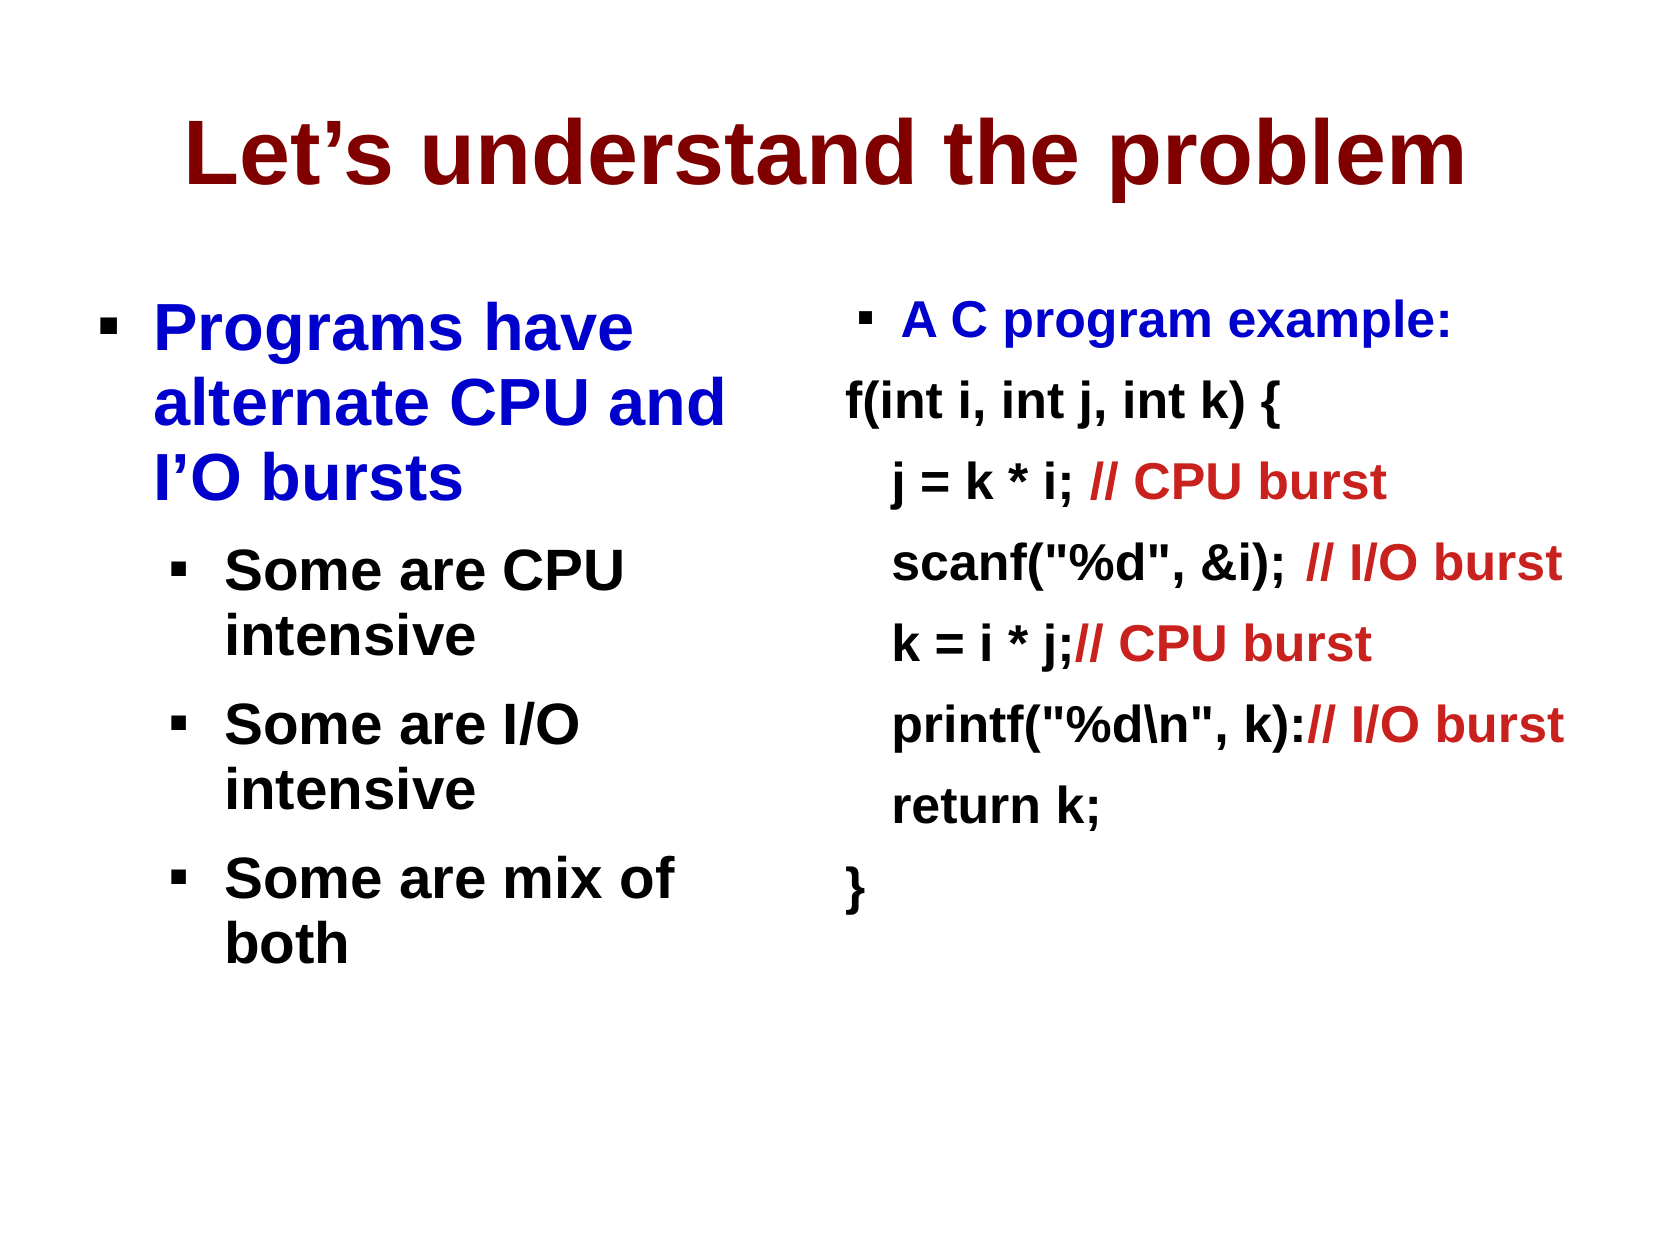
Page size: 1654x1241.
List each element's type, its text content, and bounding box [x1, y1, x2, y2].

title Let’s understand the problem [82, 49, 1571, 257]
list Programs have alternate CPU and I’O bursts Some are CPU intensive Some are I/O intensive Some are mix of both [82, 290, 809, 1010]
list A C program example: f(int i, int j, int k) { j = k * i; // CPU burst scanf("%d", &i); // I/O burst k = i * j;// CPU burst printf("%d\n", k):// I/O burst return k; } [845, 290, 1572, 1010]
